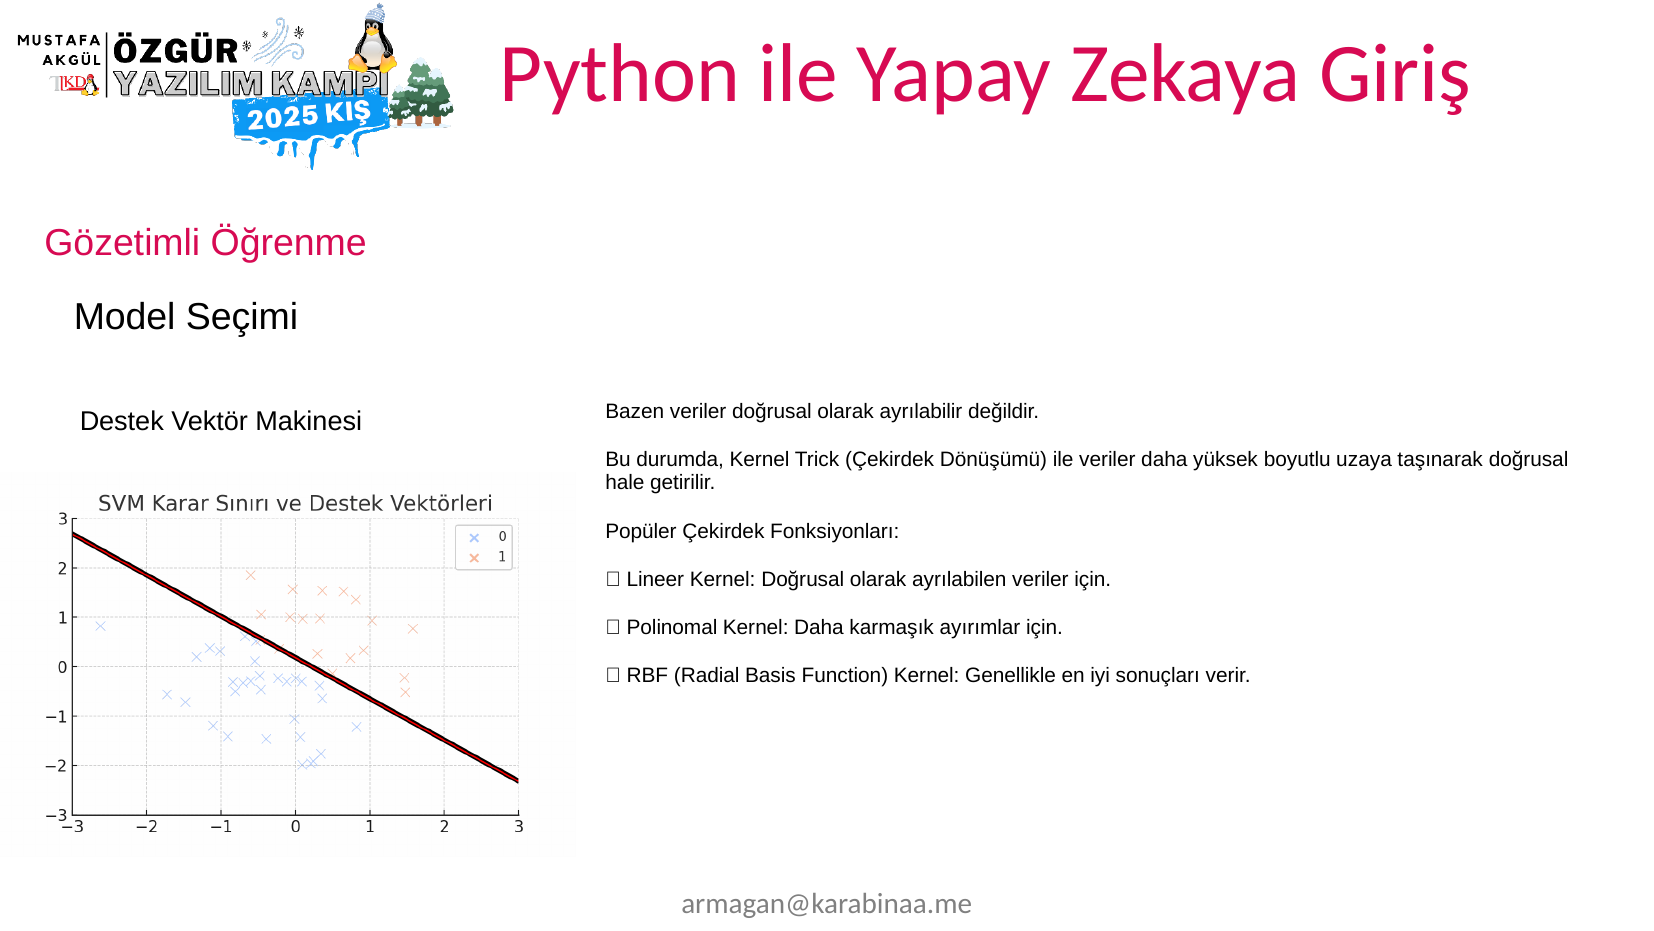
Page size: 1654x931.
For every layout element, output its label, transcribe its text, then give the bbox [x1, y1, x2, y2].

text_box Gözetimli Öğrenme [29, 213, 854, 271]
text_box Destek Vektör Makinesi [29, 383, 414, 445]
text_box Model Seçimi [59, 288, 384, 355]
picture [0, 0, 463, 177]
text_box Bazen veriler doğrusal olarak ayrılabilir değildir. Bu durumda, Kernel Trick (Çekirdek Dönüşümü) ile veriler daha yüksek boyutlu uzaya taşınarak doğrusal hale getirilir. Popüler Çekirdek Fonksiyonları: ✅ Lineer Kernel: Doğrusal olarak ayrılabilen veriler için. ✅ Polinomal Kernel: Daha karmaşık ayırımlar için. ✅ RBF (Radial Basis Function) Kernel: Genellikle en iyi sonuçları verir. [590, 392, 1610, 739]
text_box armagan@karabinaa.me [0, 877, 1654, 928]
picture [0, 472, 576, 857]
text_box Python ile Yapay Zekaya Giriş [484, 10, 1654, 126]
